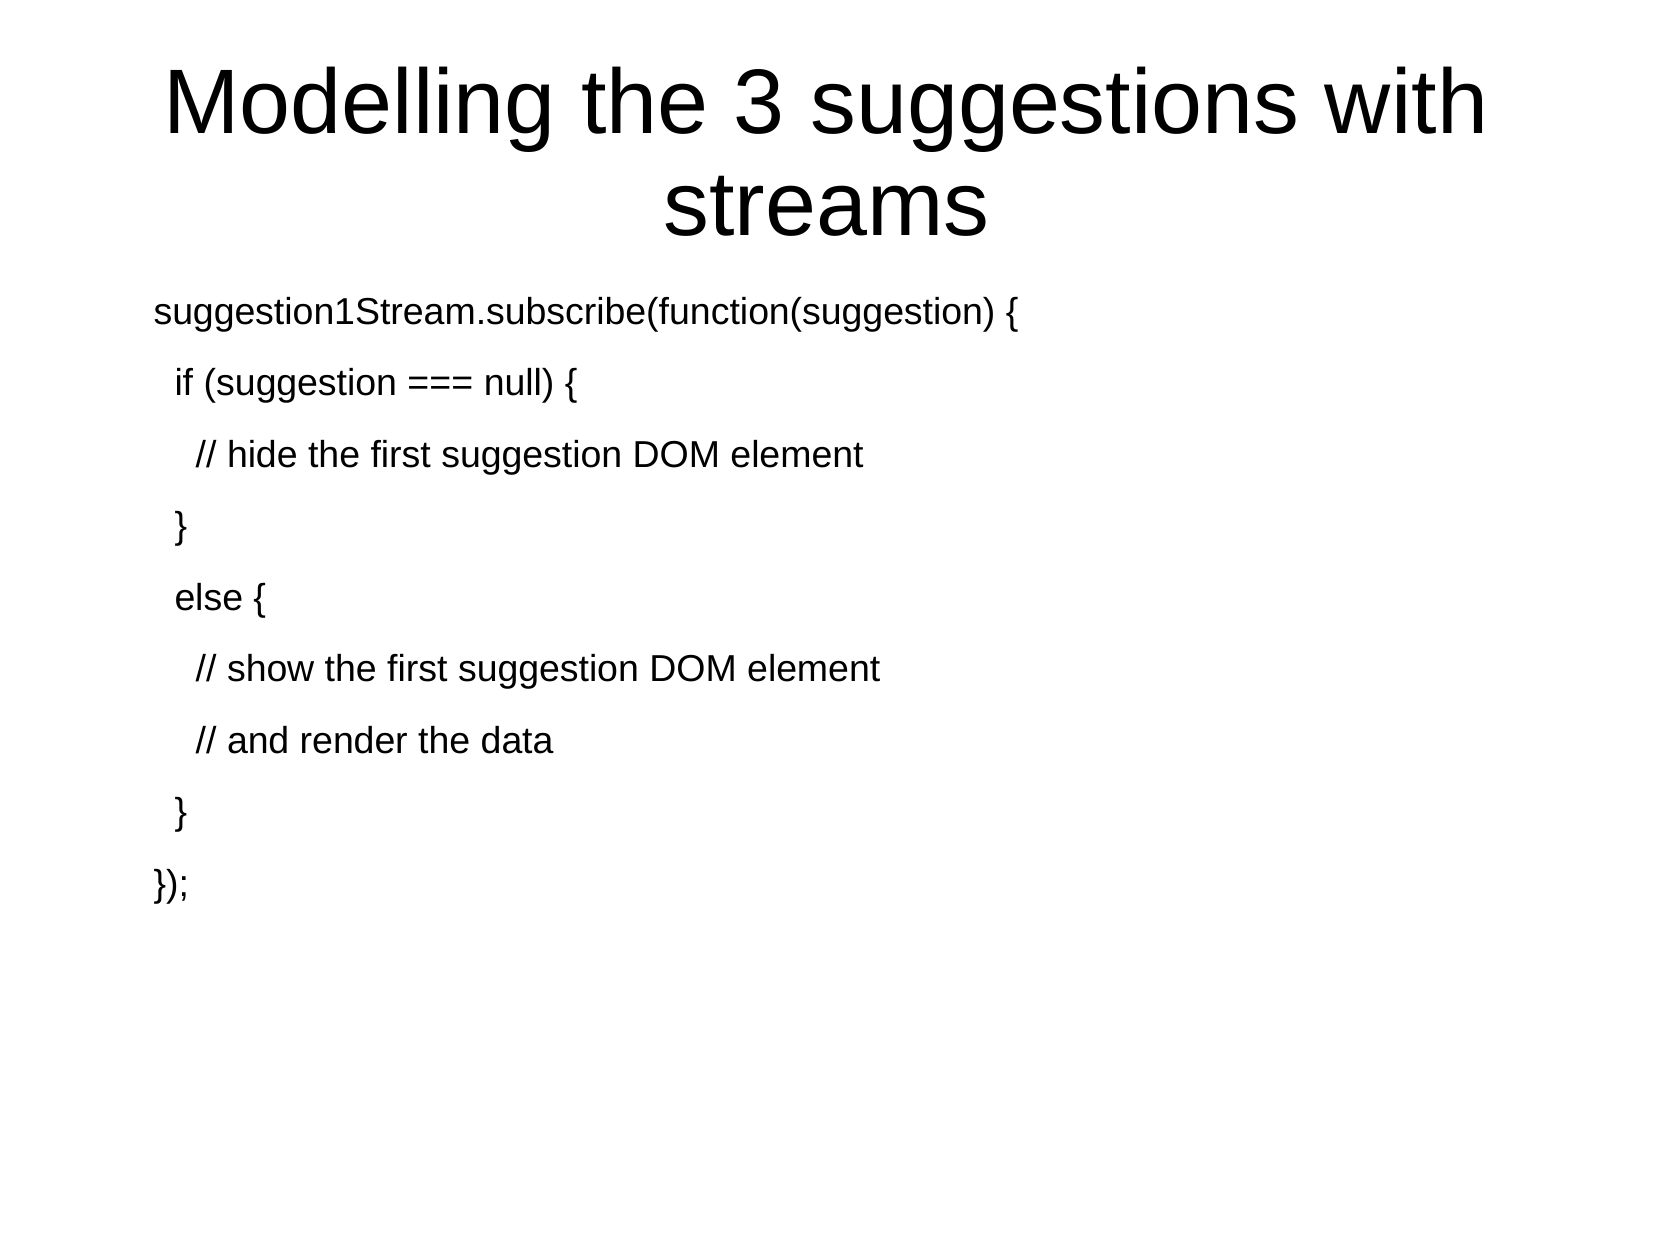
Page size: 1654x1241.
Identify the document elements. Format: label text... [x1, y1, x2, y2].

title Modelling the 3 suggestions with streams [82, 49, 1571, 257]
list suggestion1Stream.subscribe(function(suggestion) { if (suggestion === null) { // hide the first suggestion DOM element } else { // show the first suggestion DOM element // and render the data } }); [82, 290, 1571, 1010]
